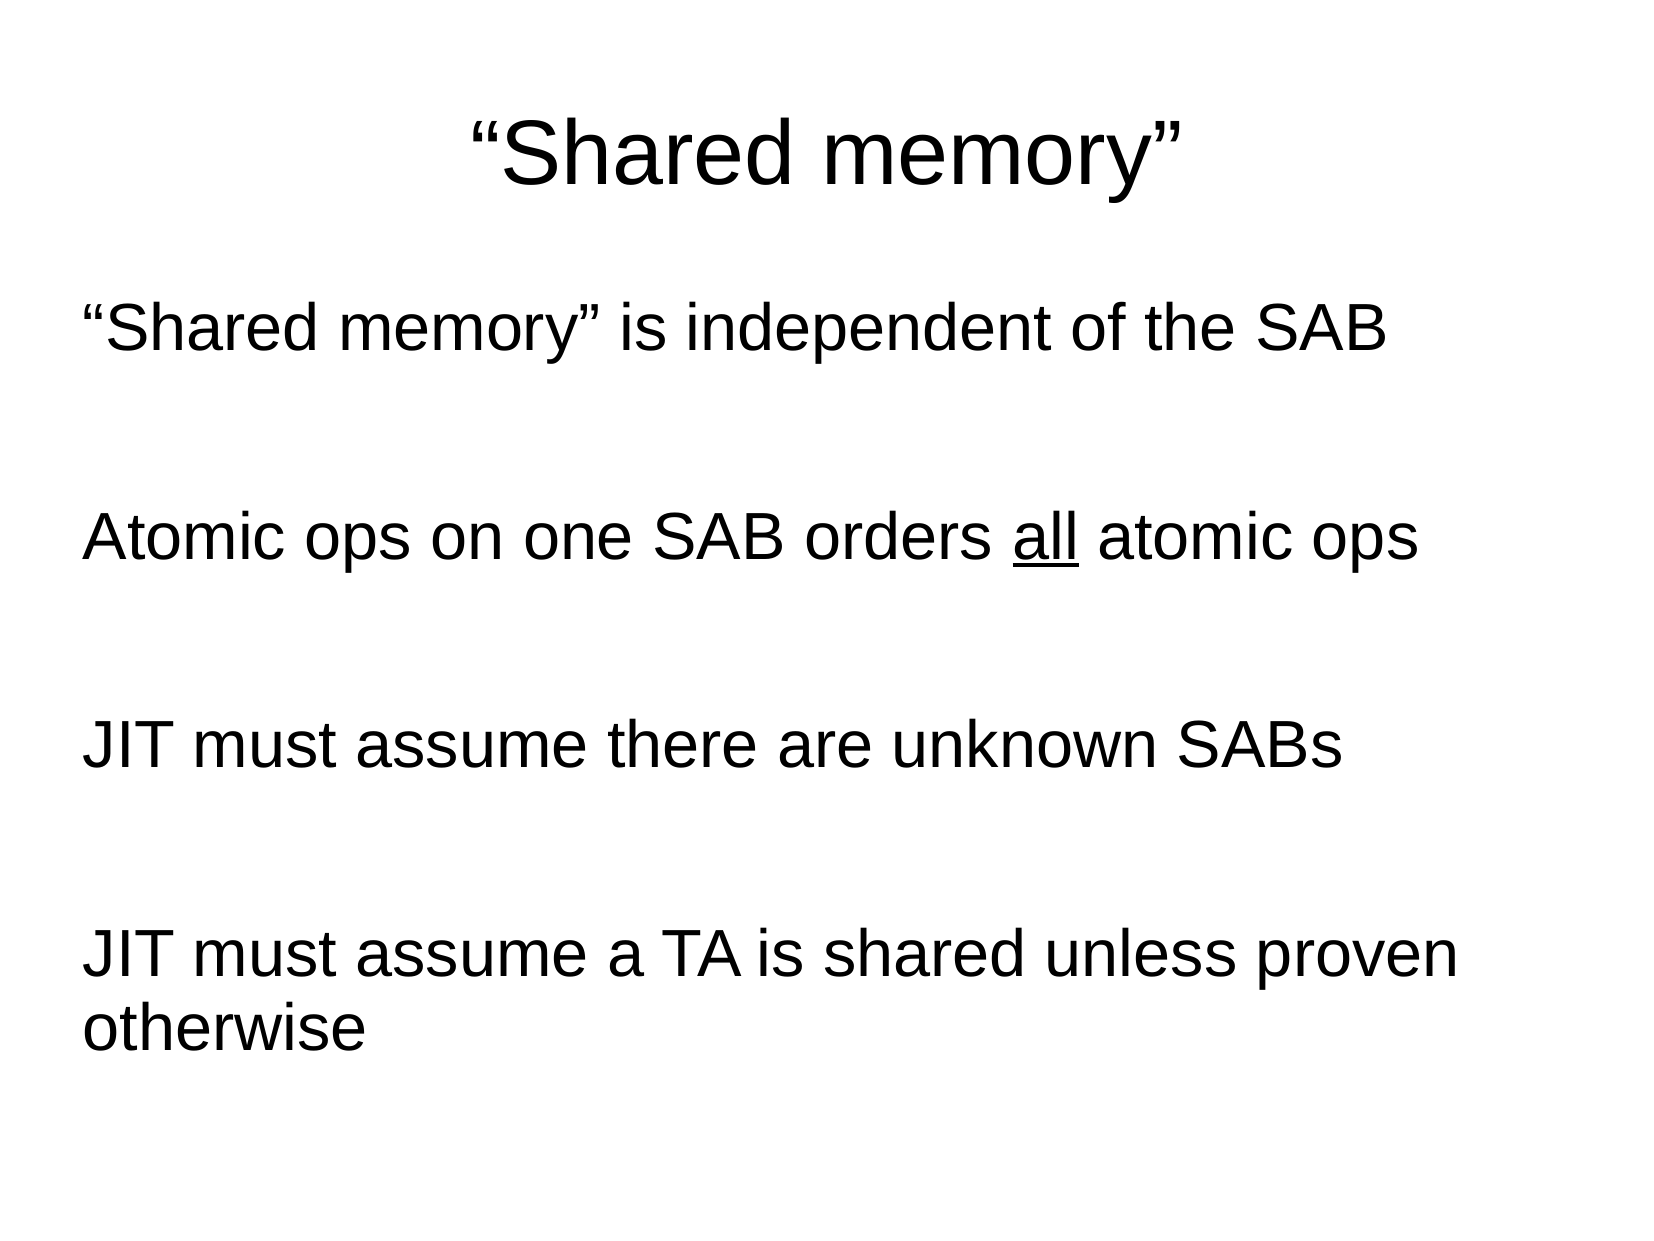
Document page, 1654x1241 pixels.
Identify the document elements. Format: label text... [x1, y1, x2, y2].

title “Shared memory” [82, 49, 1571, 257]
list “Shared memory” is independent of the SAB Atomic ops on one SAB orders all atomic ops JIT must assume there are unknown SABs JIT must assume a TA is shared unless proven otherwise [82, 290, 1571, 1064]
